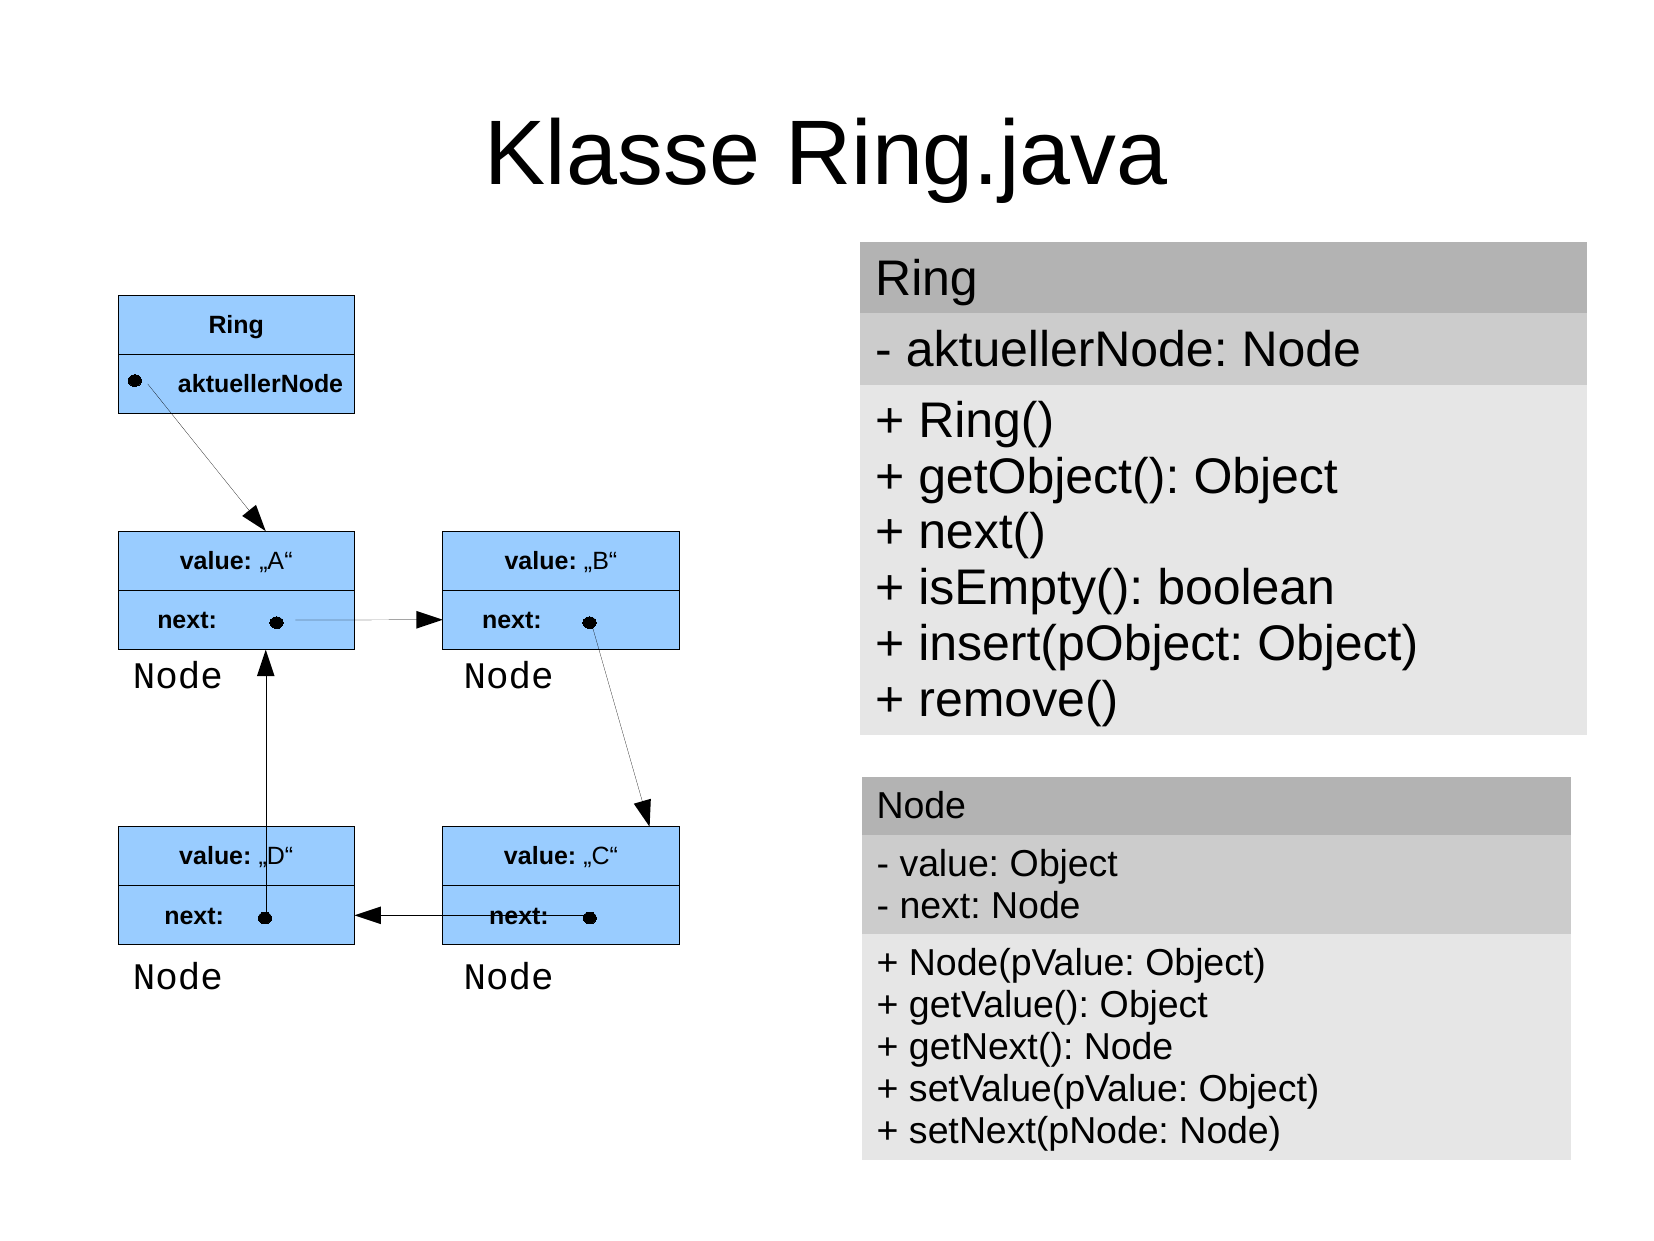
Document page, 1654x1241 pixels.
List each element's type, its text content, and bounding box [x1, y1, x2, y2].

text_box next: [118, 590, 355, 650]
table_cell - aktuellerNode: Node [860, 313, 1587, 385]
text_box value: „B“ [442, 531, 680, 590]
text_box [269, 616, 284, 629]
text_box next: [118, 885, 355, 945]
table_cell + Node(pValue: Object) + getValue(): Object + getNext(): Node + setValue(pValue: Object) + setNext(pNode: Node) [862, 934, 1571, 1160]
table_header Node [862, 777, 1571, 835]
text_box aktuellerNode [118, 354, 355, 414]
text_box [128, 374, 142, 387]
text_box Node [118, 950, 266, 1046]
table_header Ring [860, 242, 1587, 313]
text_box value: „C“ [442, 826, 680, 885]
text_box Node [118, 649, 266, 745]
table_cell + Ring() + getObject(): Object + next() + isEmpty(): boolean + insert(pObject: Object) + remove() [860, 385, 1587, 735]
text_box next: [442, 590, 680, 650]
table_cell - value: Object - next: Node [862, 835, 1571, 934]
text_box next: [442, 885, 680, 945]
text_box Ring [118, 295, 355, 354]
text_box value: „D“ [118, 826, 266, 885]
text_box [258, 912, 272, 924]
text_box value: „D“ [267, 826, 355, 885]
text_box [582, 616, 597, 629]
text_box Node [448, 950, 597, 1046]
title Klasse Ring.java [82, 49, 1571, 257]
text_box [583, 912, 597, 924]
text_box value: „A“ [118, 531, 355, 590]
text_box Node [448, 649, 597, 745]
